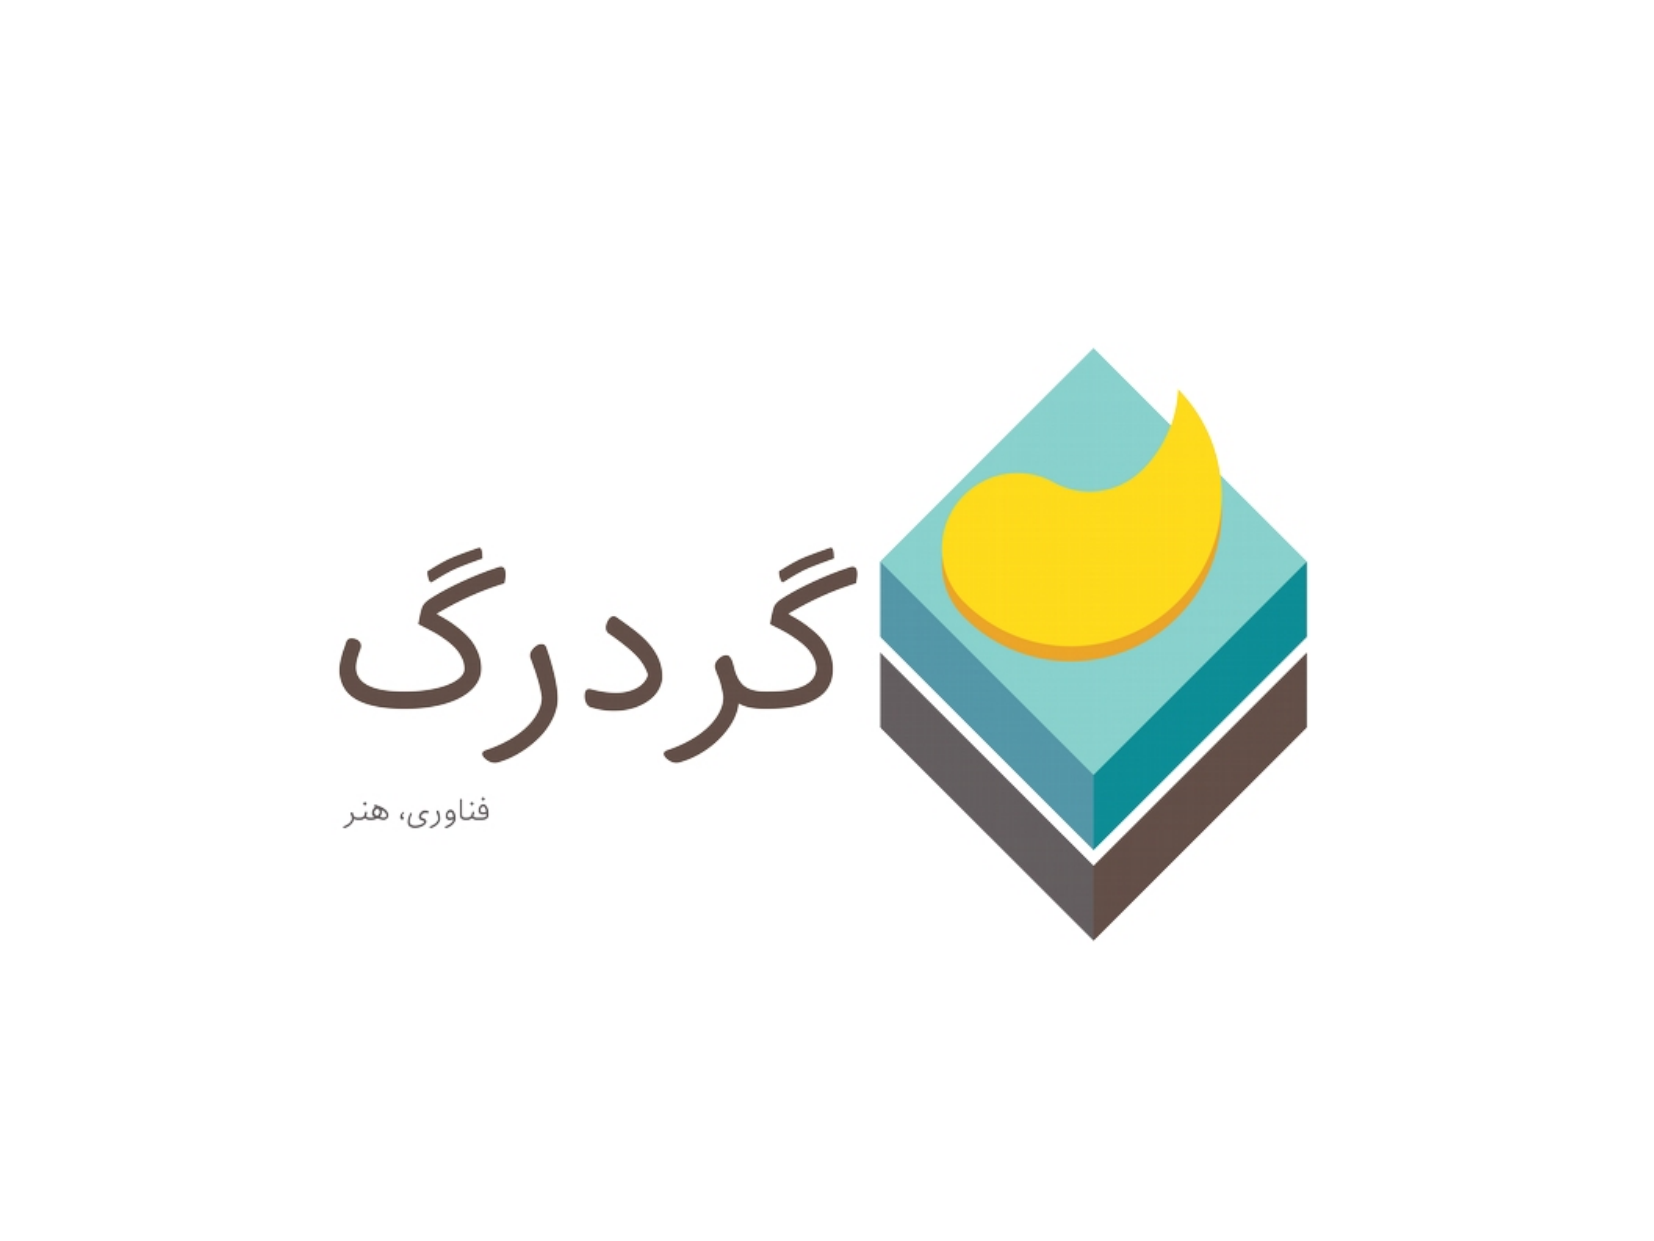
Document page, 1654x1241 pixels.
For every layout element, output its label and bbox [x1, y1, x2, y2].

picture [307, 342, 1312, 946]
